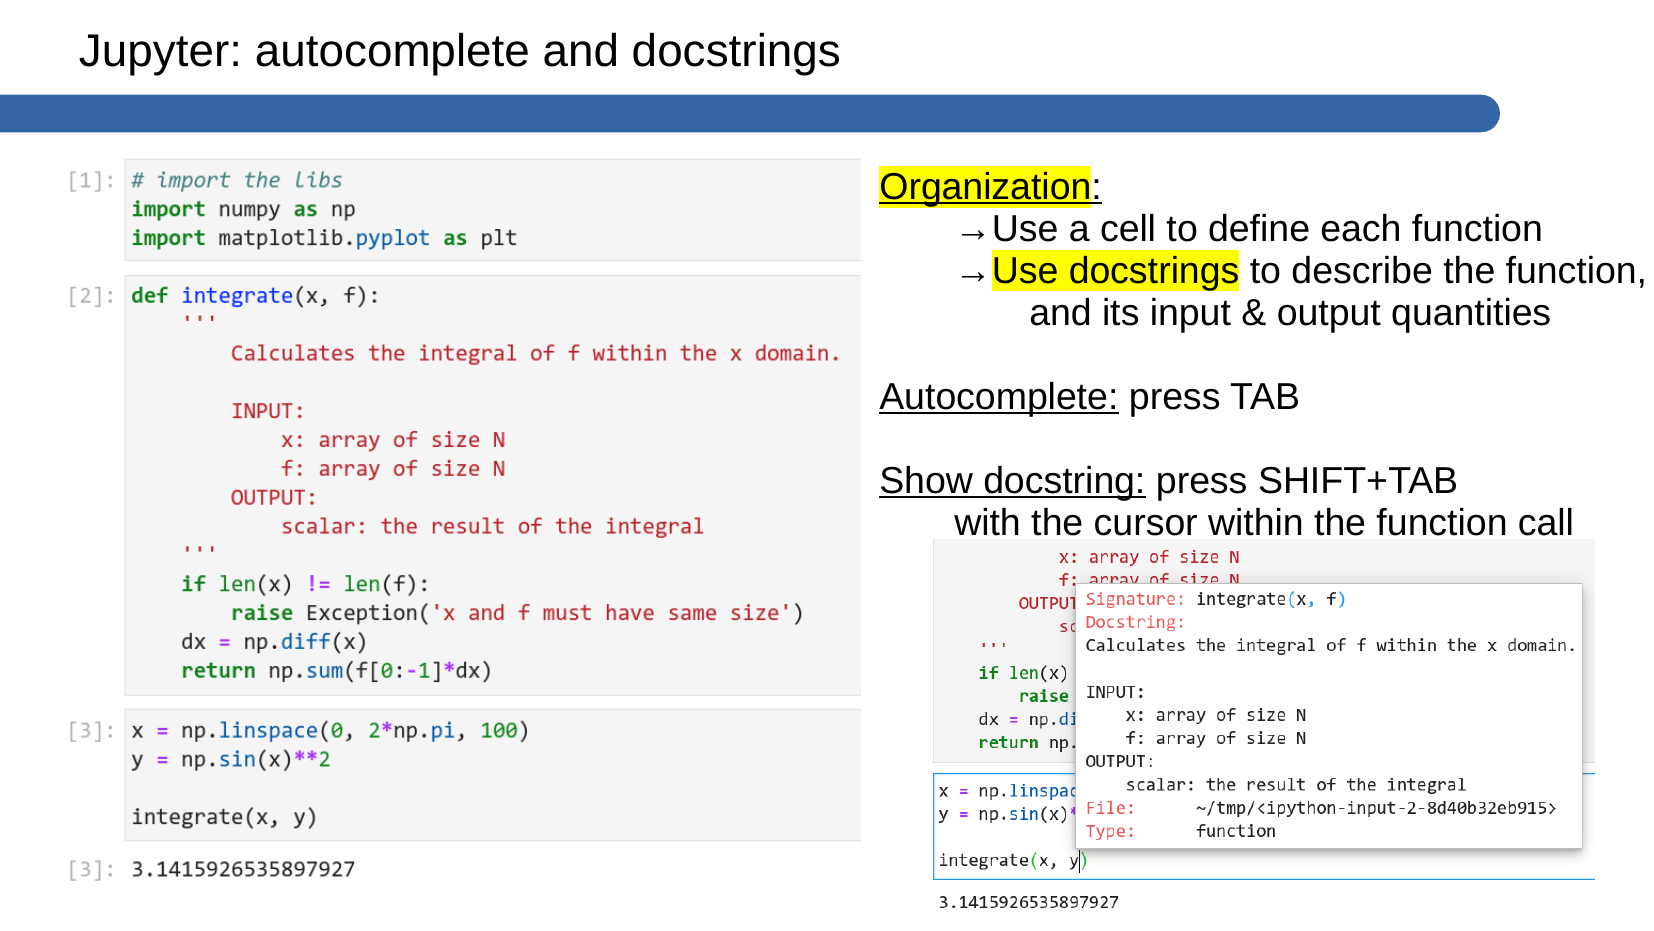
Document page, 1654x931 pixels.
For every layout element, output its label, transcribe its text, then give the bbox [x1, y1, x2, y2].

picture [67, 149, 861, 901]
picture [925, 539, 1595, 919]
text_box Organization: →Use a cell to define each function →Use docstrings to describe the function, and its input & output quantities Autocomplete: press TAB Show docstring: press SHIFT+TAB with the cursor within the function call [864, 158, 1654, 551]
title Jupyter: autocomplete and docstrings [78, 25, 1568, 77]
